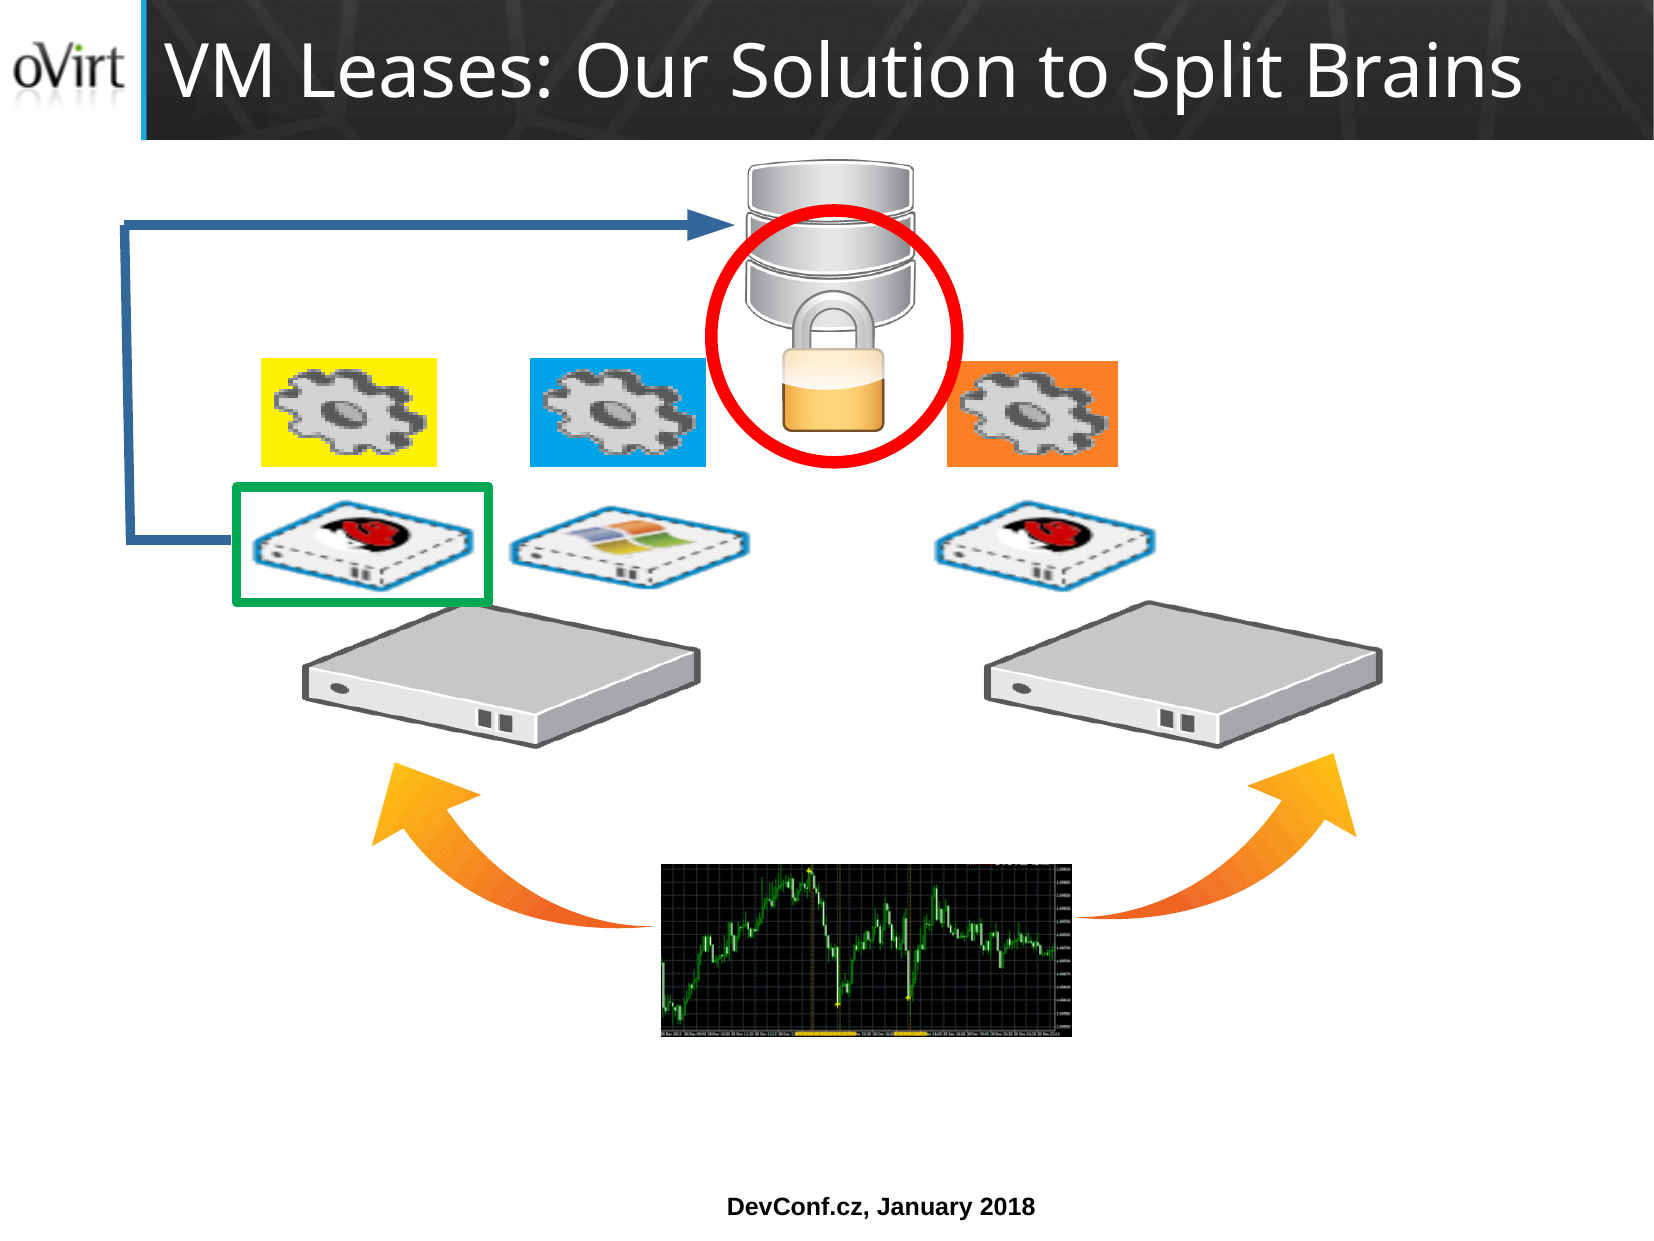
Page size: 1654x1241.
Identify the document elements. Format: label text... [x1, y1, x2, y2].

picture [261, 358, 437, 467]
picture [241, 491, 484, 598]
title VM Leases: Our Solution to Split Brains [164, 11, 1653, 126]
picture [0, 0, 1654, 140]
picture [947, 361, 1118, 467]
picture [745, 217, 916, 441]
picture [661, 491, 1432, 1037]
picture [261, 485, 764, 758]
picture [745, 159, 916, 239]
picture [544, 370, 695, 454]
picture [369, 760, 658, 933]
